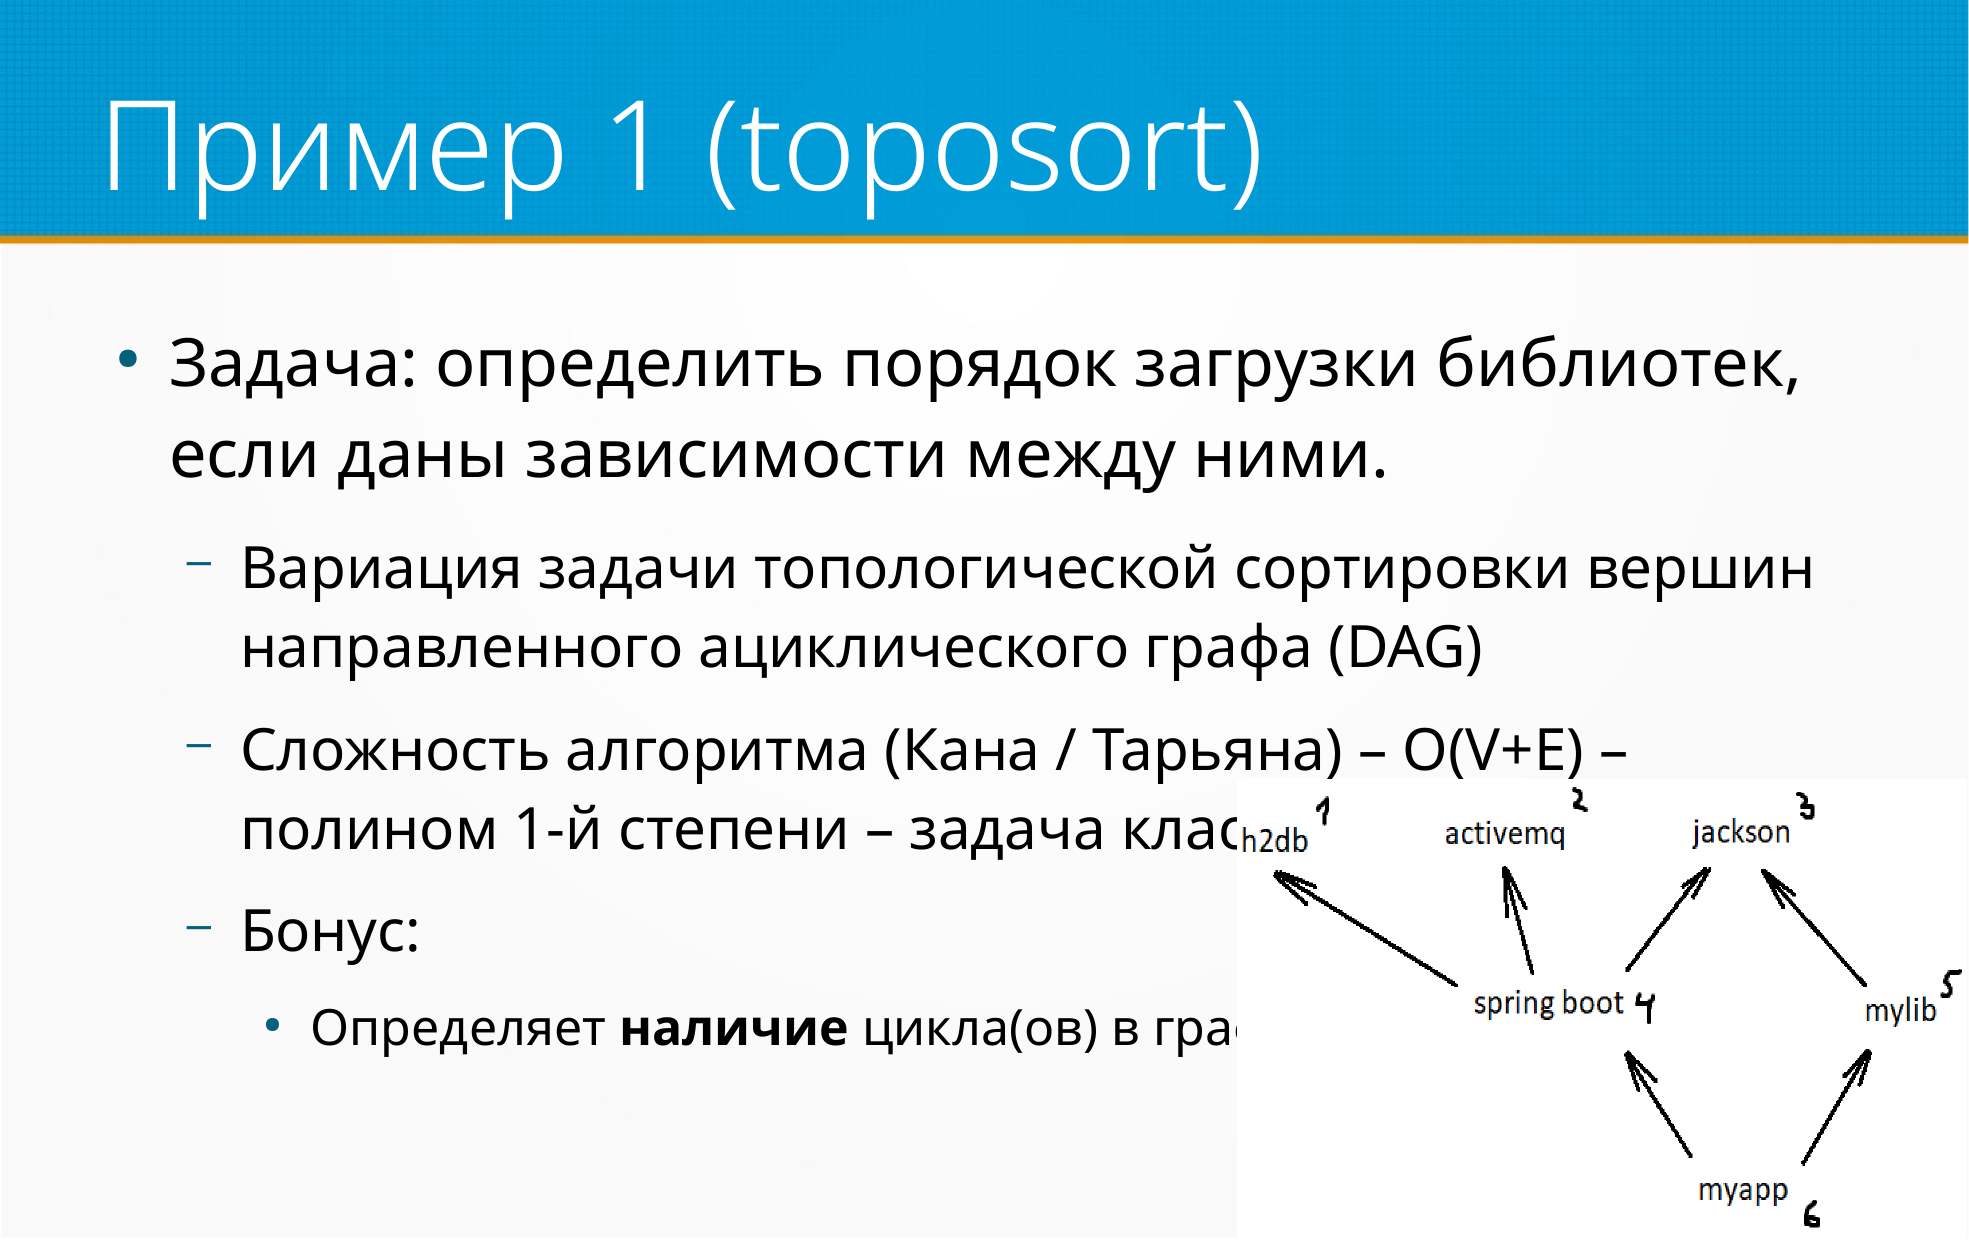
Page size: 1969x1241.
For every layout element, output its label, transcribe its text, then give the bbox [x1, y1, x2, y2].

list Задача: определить порядок загрузки библиотек, если даны зависимости между ними. Вариация задачи топологической сортировки вершин направленного ациклического графа (DAG) Сложность алгоритма (Кана / Тарьяна) – O(V+E) – полином 1-й степени – задача класса P. Бонус: Определяет наличие цикла(ов) в графе [98, 315, 1861, 1081]
title Пример 1 (toposort) [98, 19, 1870, 227]
picture [0, 233, 1969, 1241]
